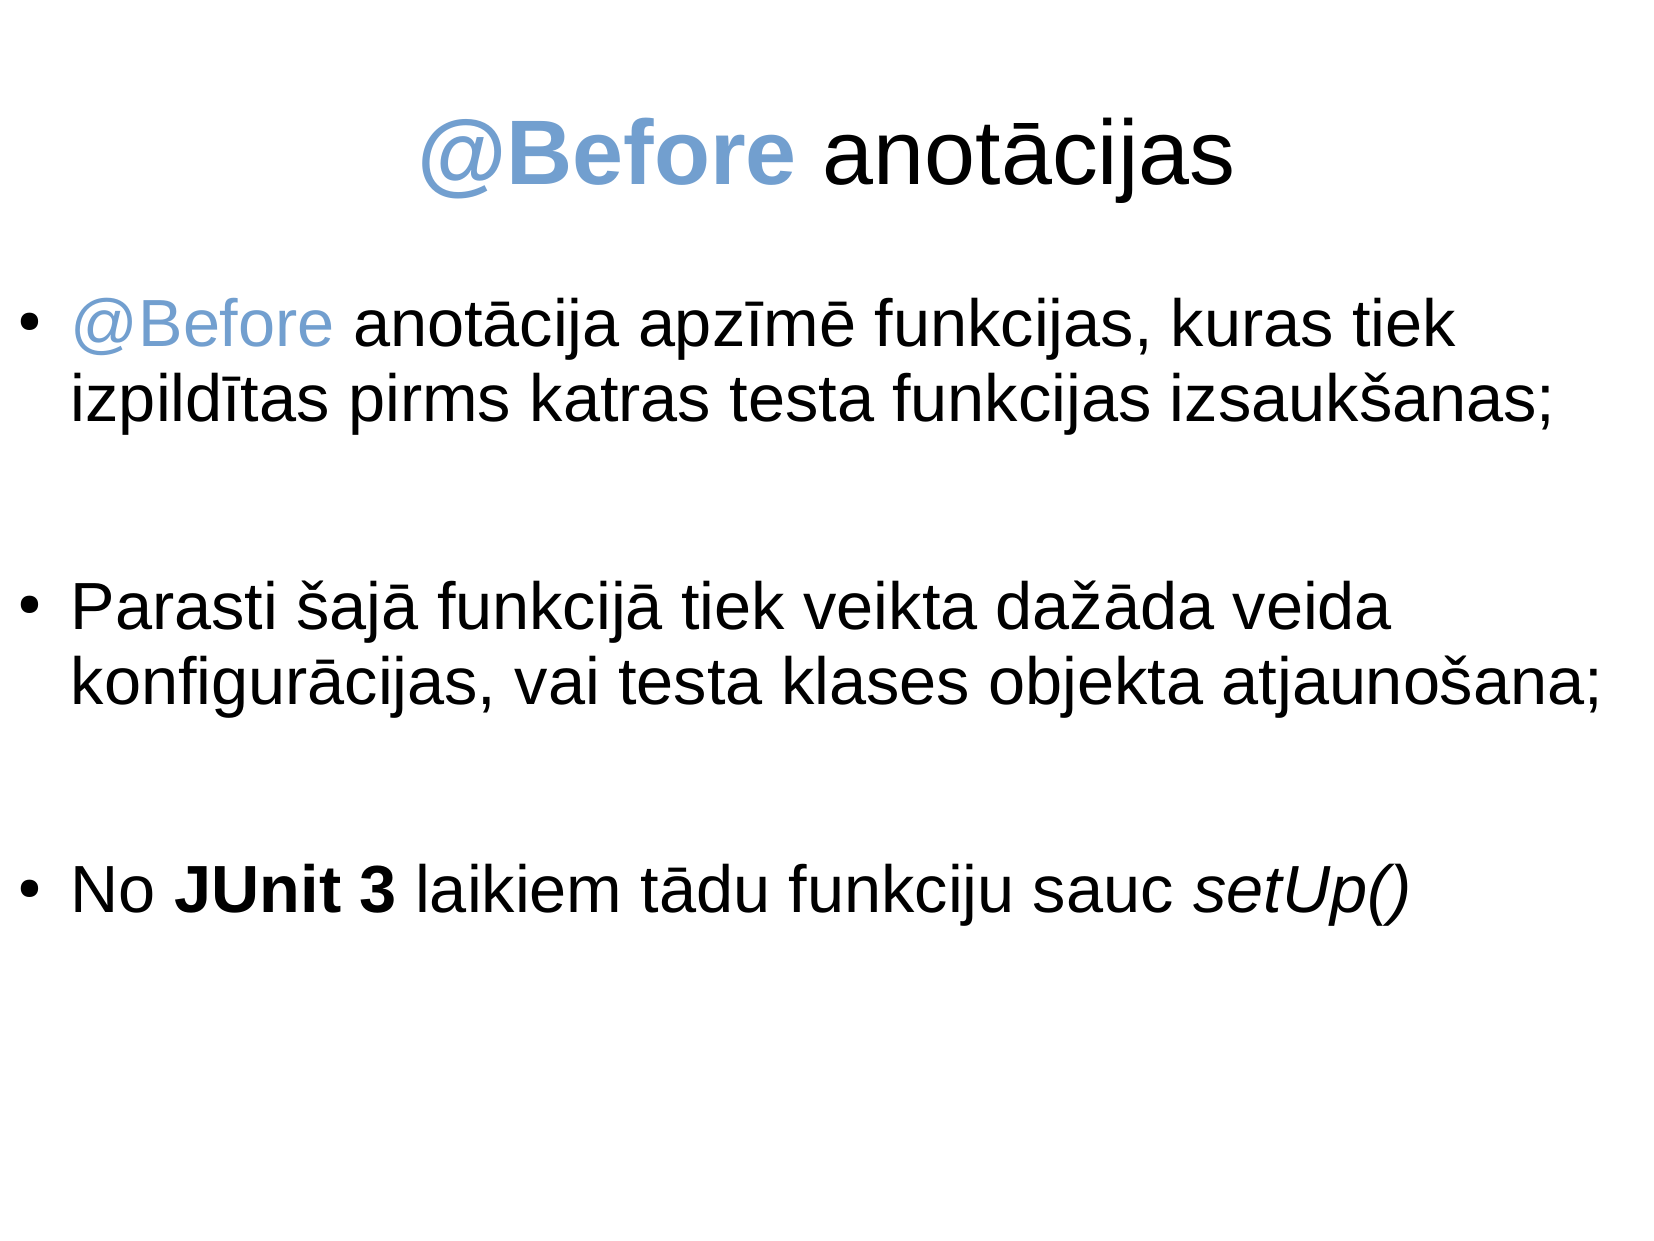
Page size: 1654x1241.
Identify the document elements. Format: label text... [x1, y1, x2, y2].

list @Before anotācija apzīmē funkcijas, kuras tiek izpildītas pirms katras testa funkcijas izsaukšanas; Parasti šajā funkcijā tiek veikta dažāda veida konfigurācijas, vai testa klases objekta atjaunošana; No JUnit 3 laikiem tādu funkciju sauc setUp() [0, 285, 1606, 1006]
title @Before anotācijas [82, 49, 1571, 257]
